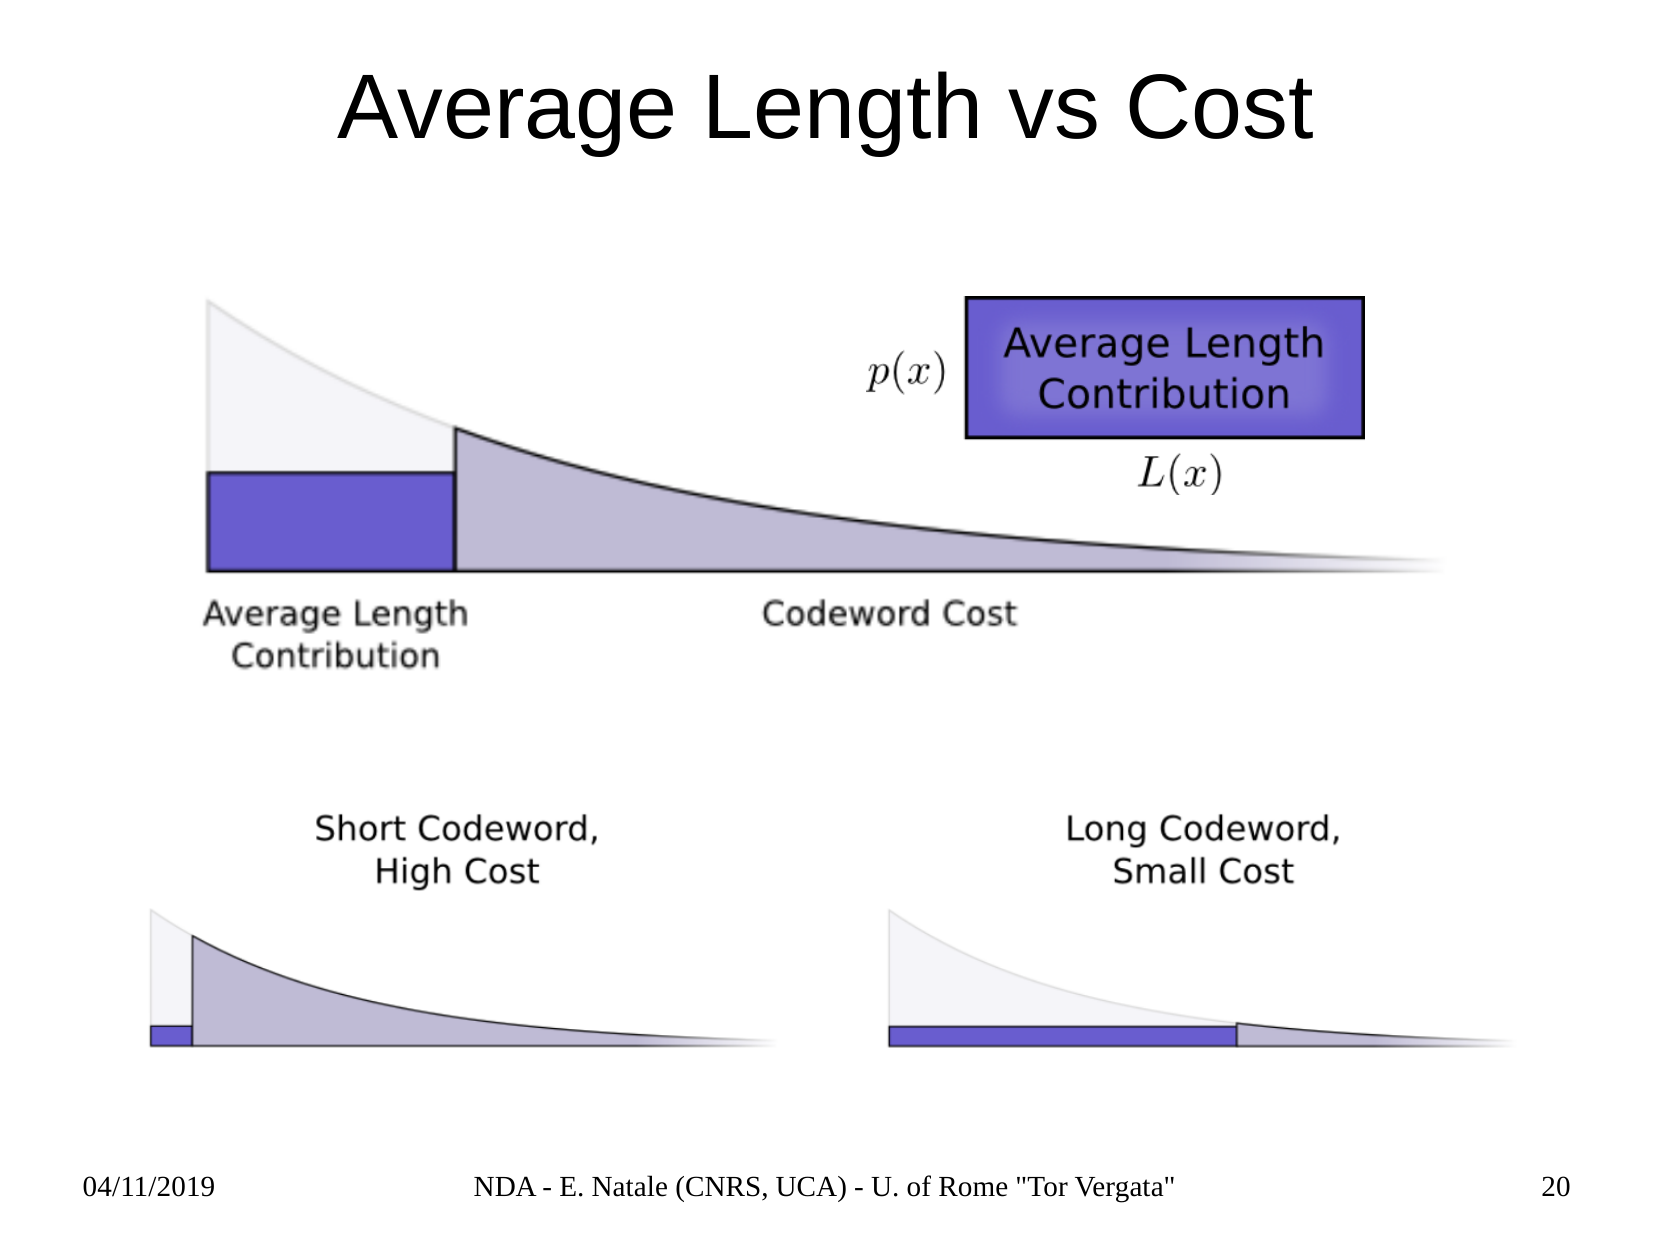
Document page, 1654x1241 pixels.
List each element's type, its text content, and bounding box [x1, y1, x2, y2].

title Average Length vs Cost [82, 49, 1571, 165]
picture [111, 769, 1547, 1094]
picture [181, 275, 1474, 700]
